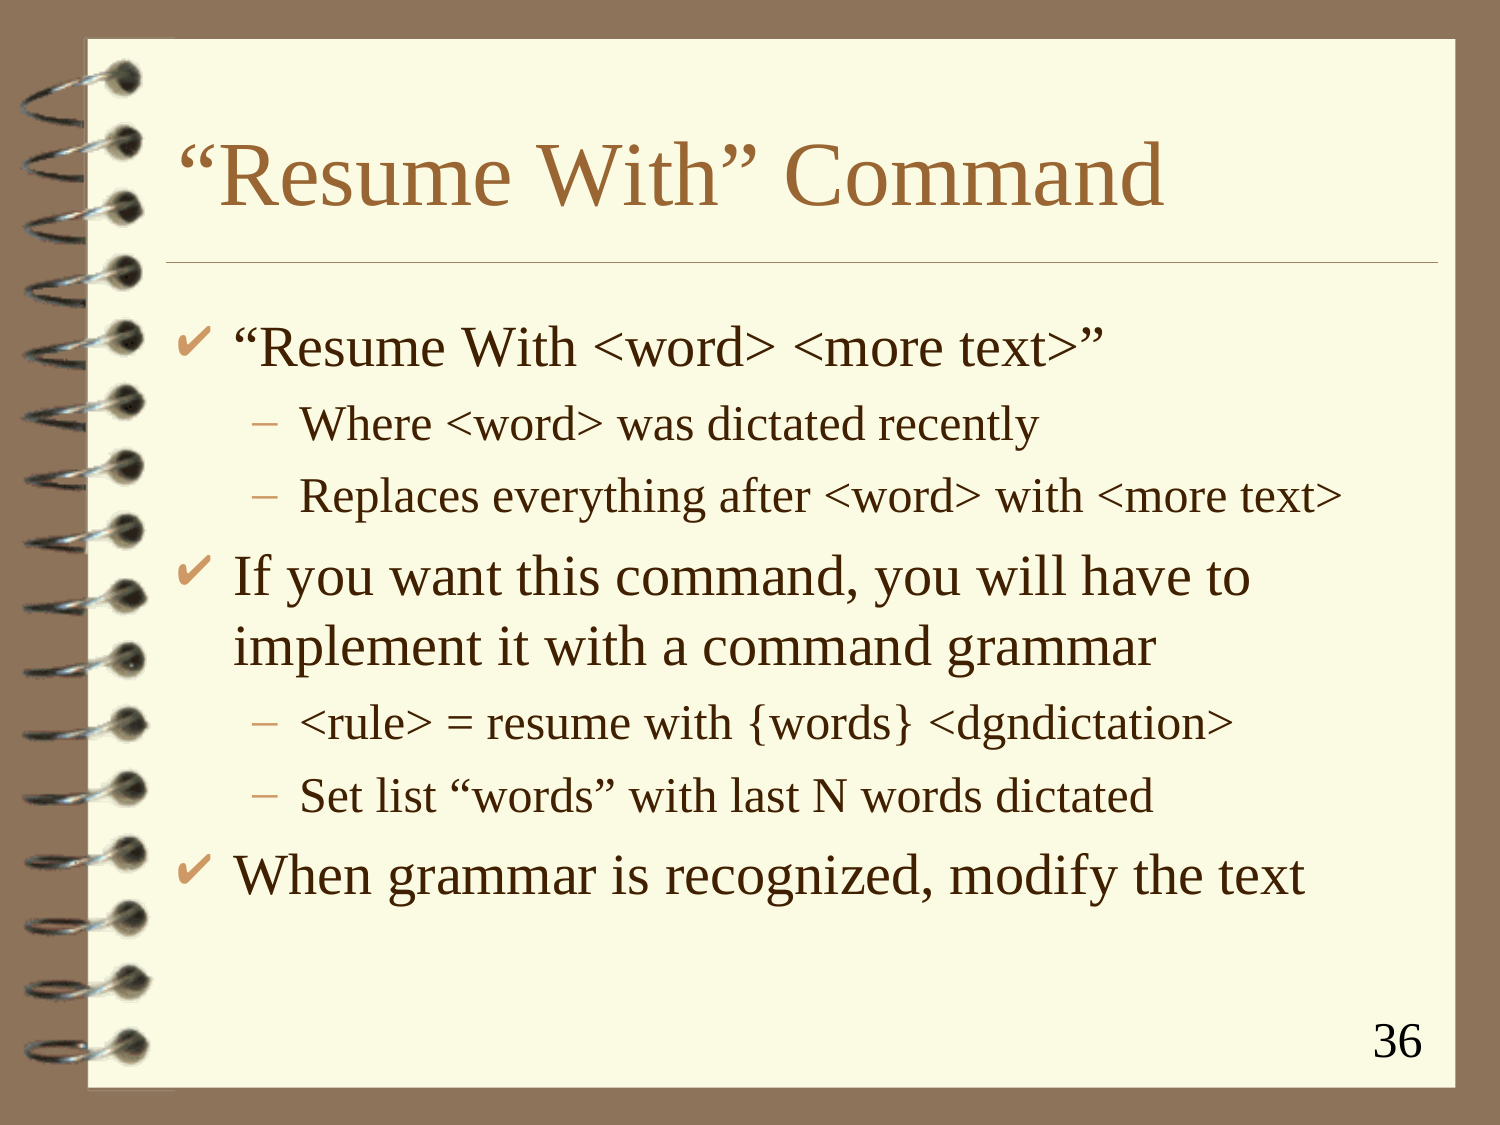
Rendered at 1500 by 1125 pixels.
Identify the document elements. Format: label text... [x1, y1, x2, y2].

title “Resume With” Command [162, 74, 1438, 263]
list “Resume With <word> <more text>” Where <word> was dictated recently Replaces everything after <word> with <more text> If you want this command, you will have to implement it with a command grammar <rule> = resume with {words} <dgndictation> Set list “words” with last N words dictated When grammar is recognized, modify the text [162, 299, 1438, 976]
picture [0, 0, 175, 1125]
